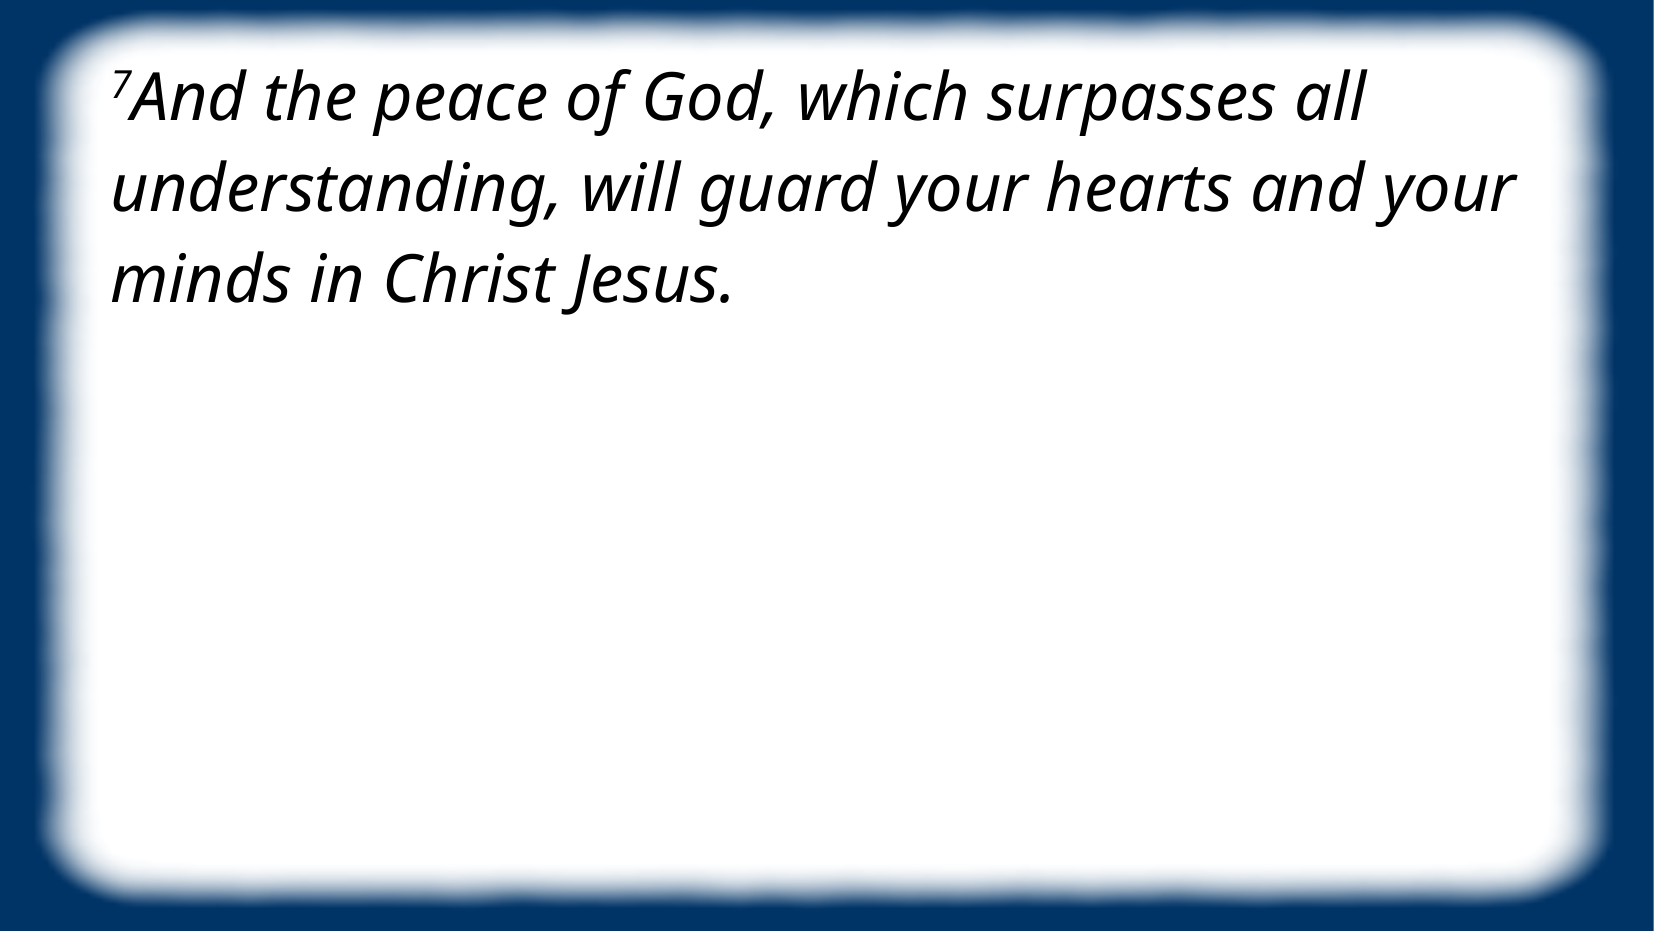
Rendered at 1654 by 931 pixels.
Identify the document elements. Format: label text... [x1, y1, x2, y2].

text_box 7And the peace of God, which surpasses all understanding, will guard your hearts and your minds in Christ Jesus. [95, 42, 1566, 331]
picture [0, 0, 1654, 931]
